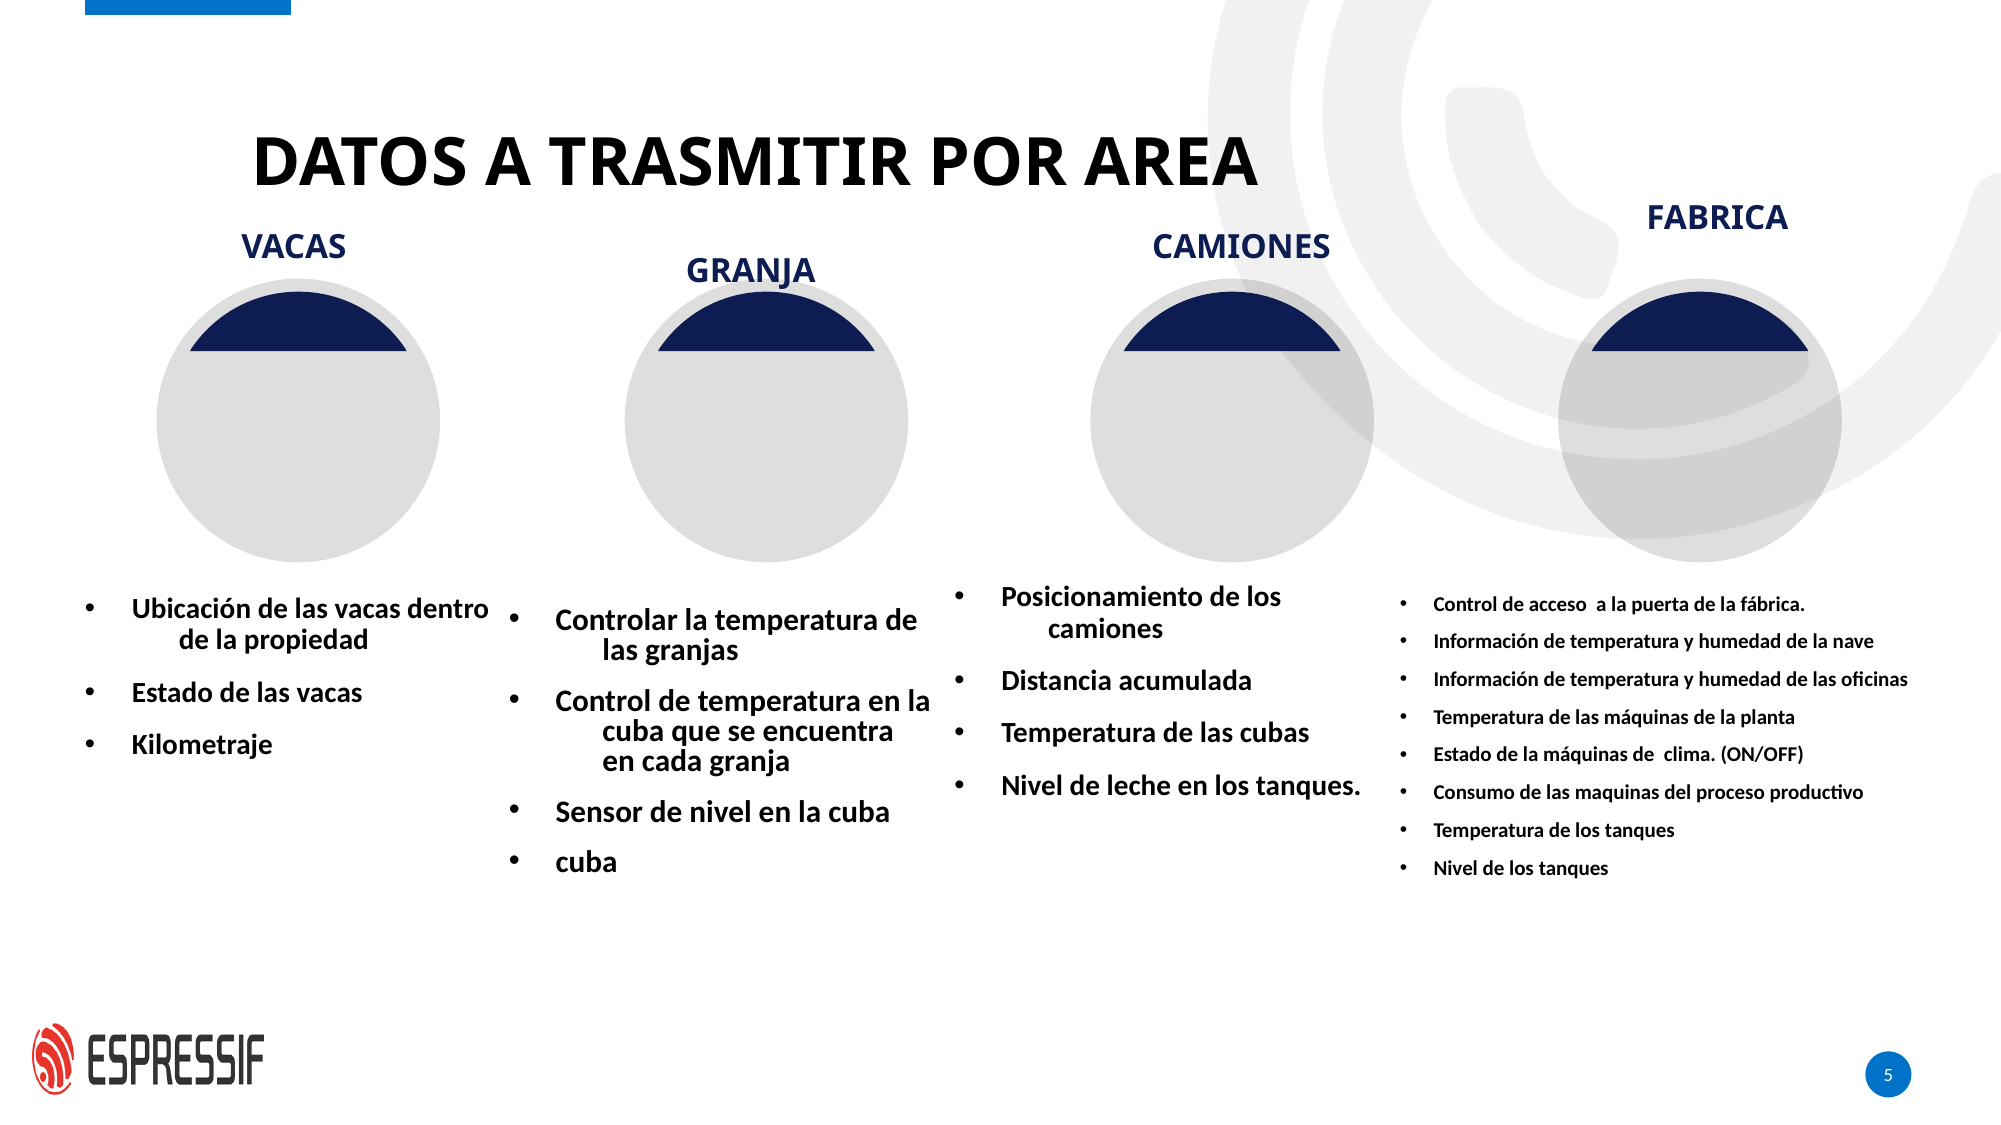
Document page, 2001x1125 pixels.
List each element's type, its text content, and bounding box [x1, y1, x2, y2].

list Camiones [1019, 207, 1445, 289]
picture [1124, 317, 1360, 553]
list fabrica [1505, 177, 1930, 260]
picture [646, 320, 881, 555]
picture [188, 311, 424, 546]
title Datos a trasmitir por area [251, 49, 2000, 201]
list Granja [529, 231, 955, 313]
picture [1576, 311, 1812, 546]
list Control de acceso a la puerta de la fábrica. Información de temperatura y humedad de la nave Información de temperatura y humedad de las oficinas Temperatura de las máquinas de la planta Estado de la máquinas de clima. (ON/OFF) Consumo de las maquinas del proceso productivo Temperatura de los tanques Nivel de los tanques [1399, 593, 2000, 880]
list Vacas [86, 207, 511, 289]
list Ubicación de las vacas dentro de la propiedad Estado de las vacas Kilometraje [84, 593, 510, 880]
text_box [1864, 1059, 1913, 1090]
picture [32, 1023, 264, 1095]
list Posicionamiento de los camiones Distancia acumulada Temperatura de las cubas Nivel de leche en los tanques. [954, 581, 1379, 869]
text_box Controlar la temperatura de las granjas Control de temperatura en la cuba que se encuentra en cada granja Sensor de nivel en la cuba cuba [508, 606, 934, 894]
